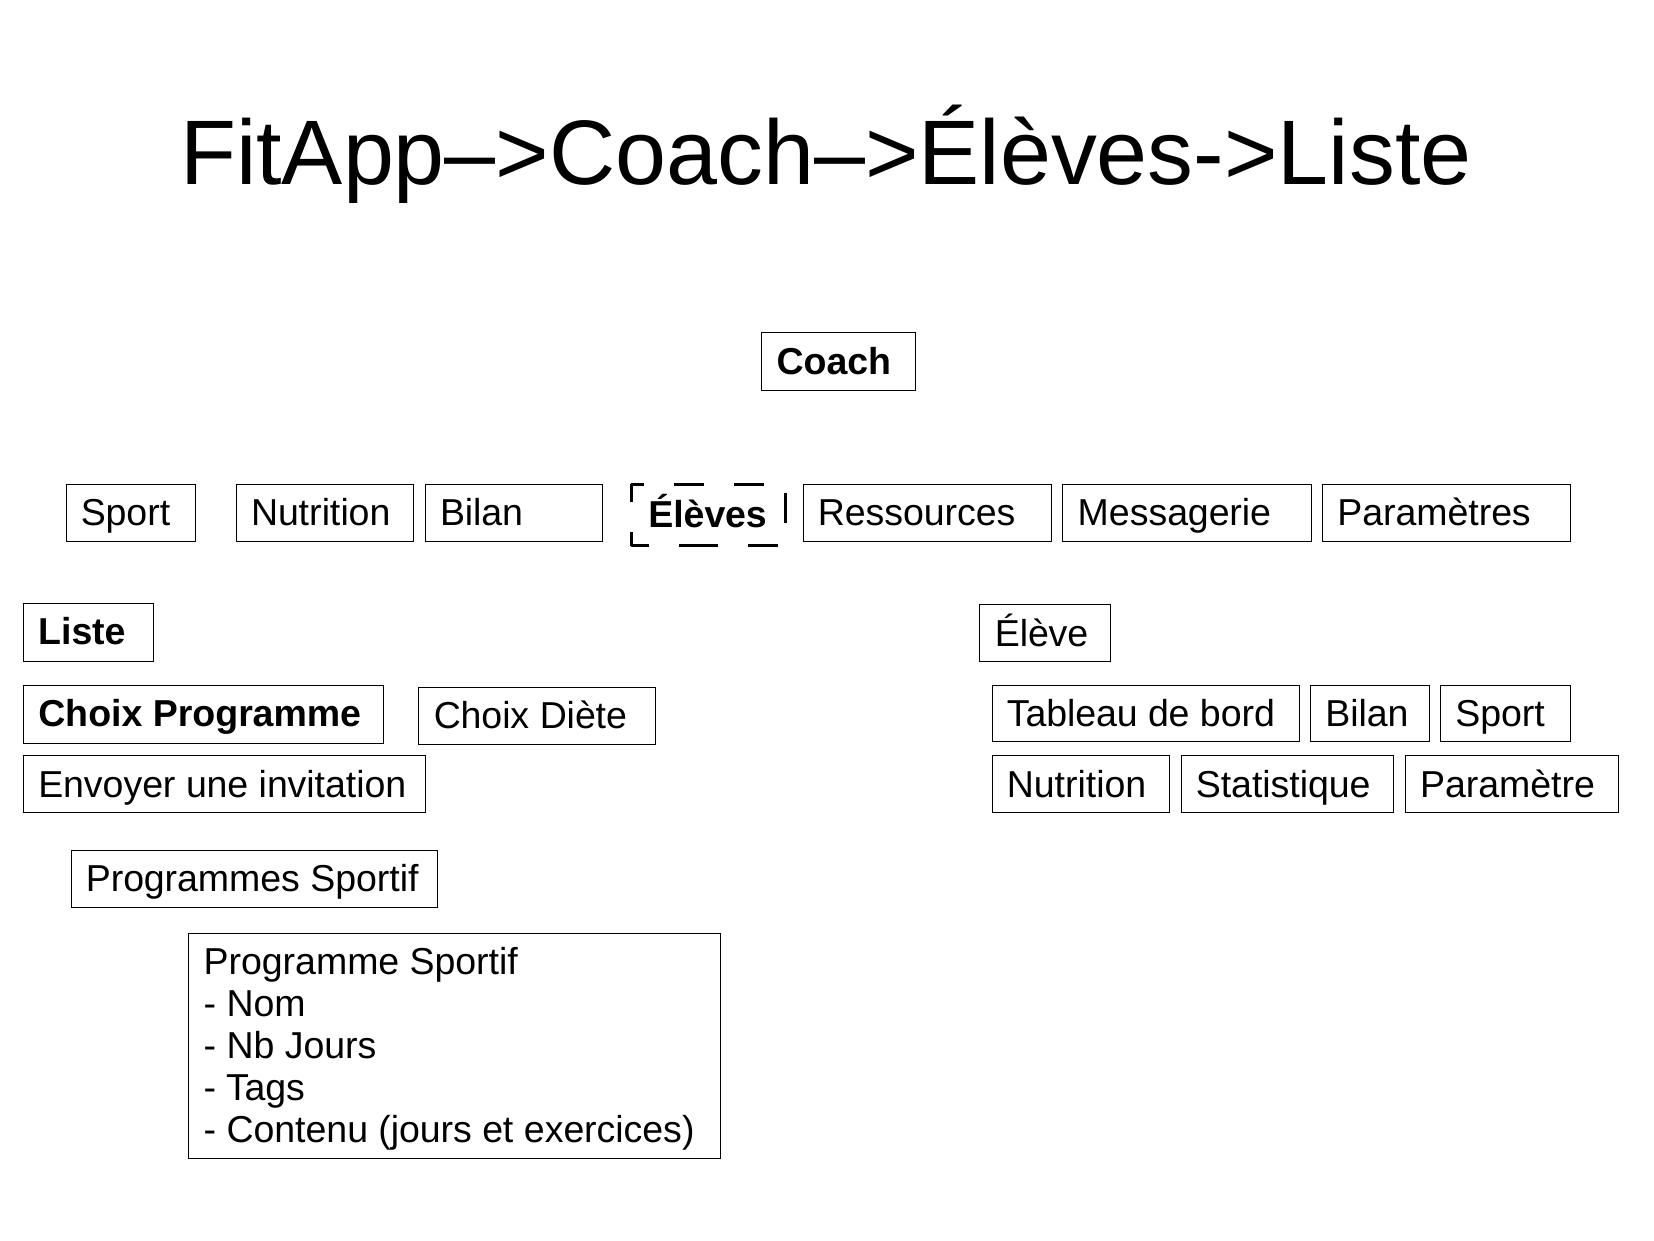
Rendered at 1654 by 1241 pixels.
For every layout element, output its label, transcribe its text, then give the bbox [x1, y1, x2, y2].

text_box Élèves [631, 484, 786, 546]
text_box Nutrition [992, 755, 1170, 813]
text_box Sport [1440, 685, 1571, 742]
text_box Liste [23, 603, 154, 662]
text_box Bilan [425, 484, 603, 542]
text_box Paramètres [1322, 484, 1571, 542]
text_box Choix Diète [418, 687, 656, 745]
text_box Messagerie [1062, 484, 1312, 542]
title FitApp–>Coach–>Élèves->Liste [82, 49, 1571, 257]
text_box Statistique [1181, 755, 1394, 813]
text_box Programmes Sportif [71, 850, 438, 908]
text_box Tableau de bord [992, 685, 1300, 742]
text_box Coach [761, 332, 916, 391]
text_box Sport [66, 484, 196, 542]
text_box Élève [979, 604, 1111, 662]
text_box Programme Sportif - Nom - Nb Jours - Tags - Contenu (jours et exercices) [188, 933, 721, 1159]
text_box Envoyer une invitation [23, 755, 426, 813]
text_box Ressources [803, 484, 1052, 542]
text_box Choix Programme [23, 685, 384, 744]
text_box Bilan [1310, 685, 1430, 742]
text_box Nutrition [236, 484, 414, 542]
text_box Paramètre [1405, 755, 1619, 813]
